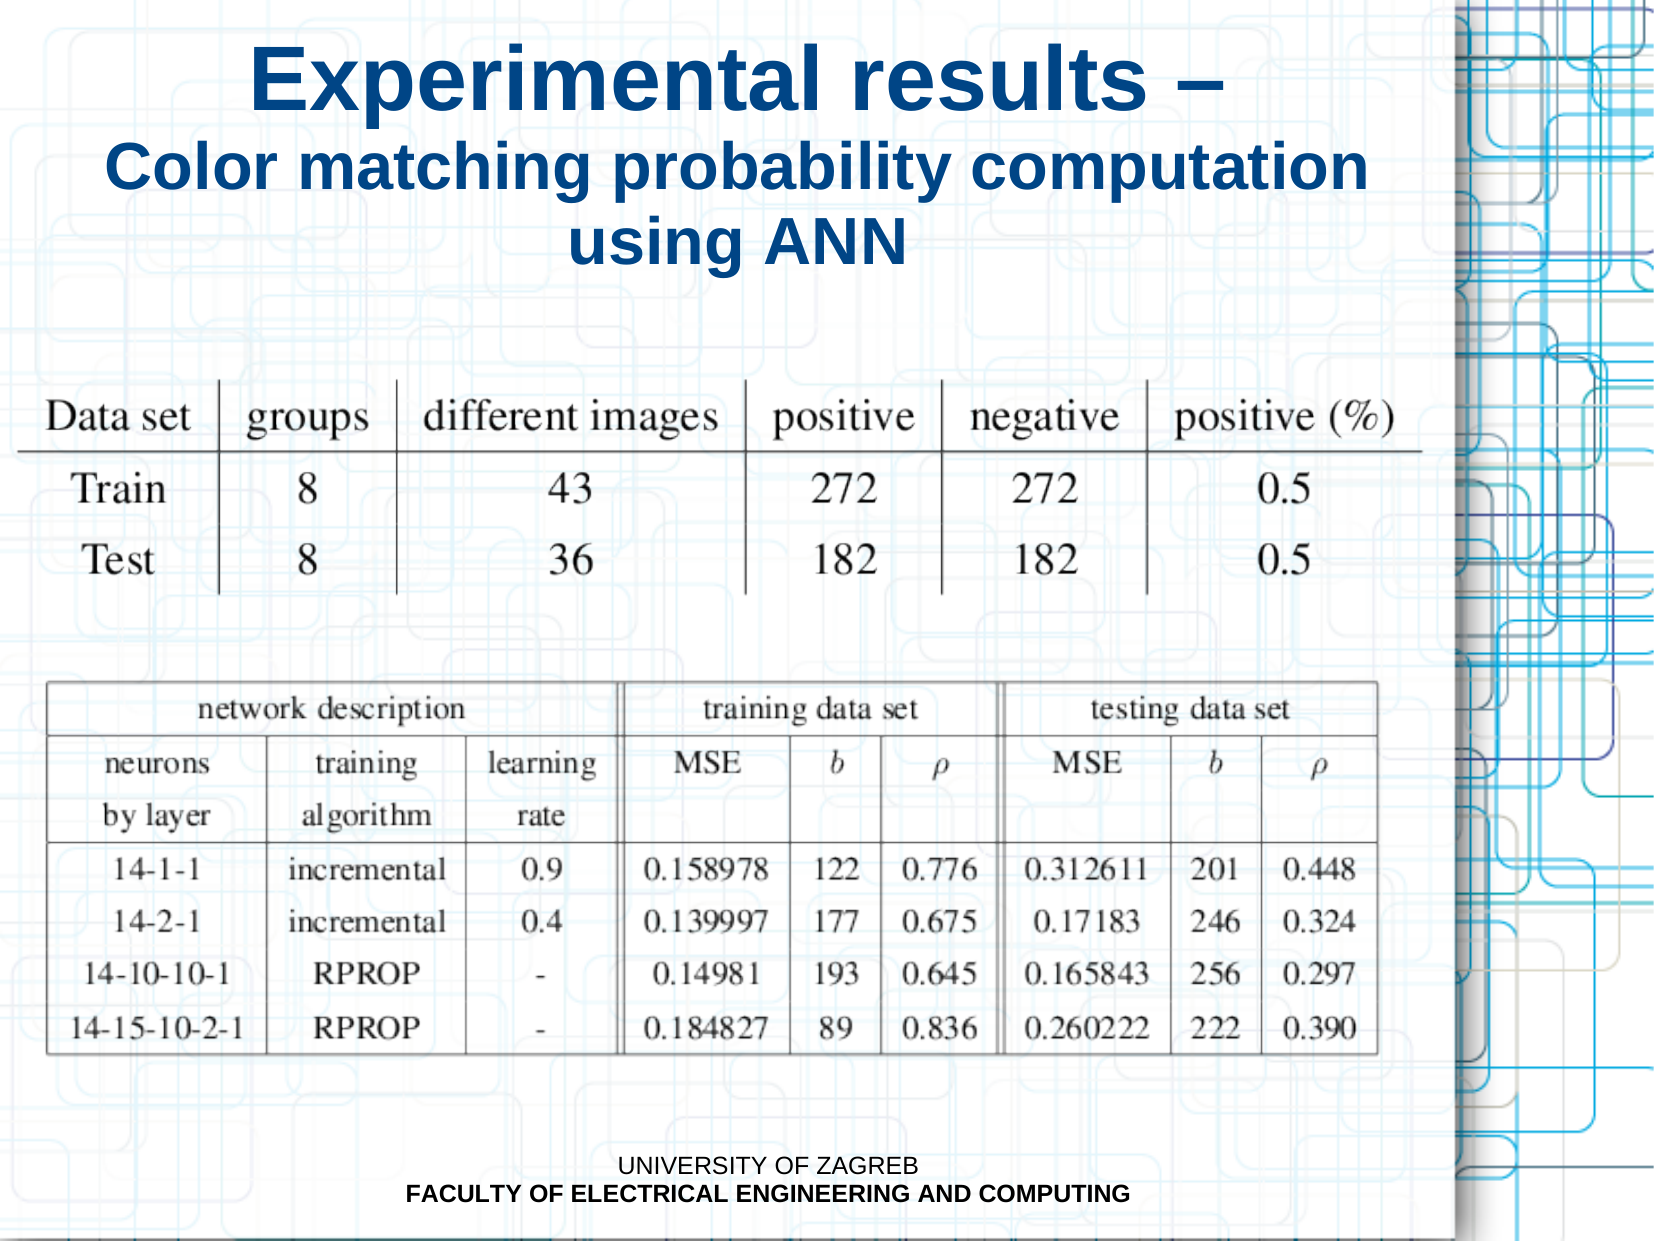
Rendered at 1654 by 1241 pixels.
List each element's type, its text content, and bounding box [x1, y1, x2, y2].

picture [0, 0, 1654, 1241]
title Experimental results – Color matching probability computation using ANN [59, 26, 1418, 280]
